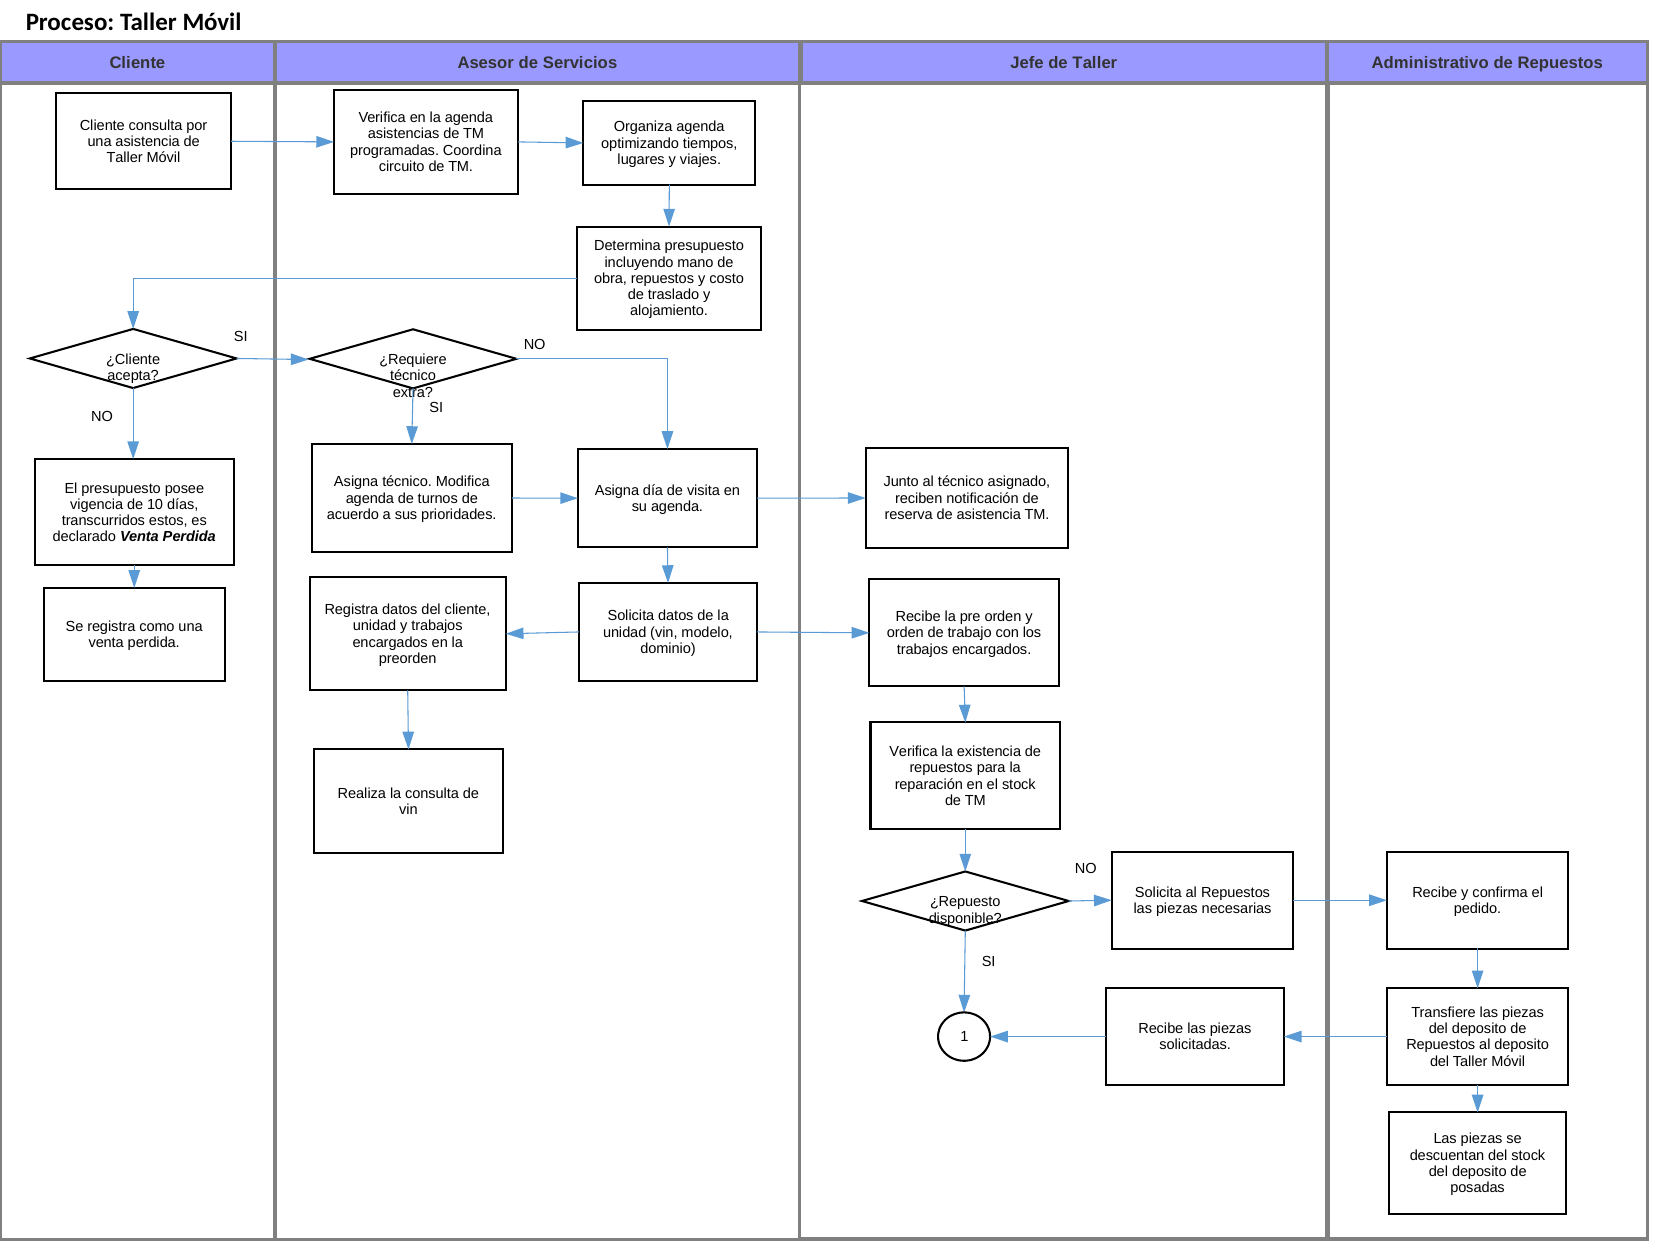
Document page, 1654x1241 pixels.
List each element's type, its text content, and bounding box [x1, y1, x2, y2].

text_box NO [1059, 852, 1113, 895]
text_box Proceso: Taller Móvil [10, 0, 458, 44]
text_box SI [965, 945, 1013, 977]
text_box ¿Requiere técnico extra? [309, 329, 507, 389]
text_box Junto al técnico asignado, reciben notificación de reserva de asistencia TM. [865, 448, 1069, 548]
text_box SI [412, 391, 460, 423]
text_box Determina presupuesto incluyendo mano de obra, repuestos y costo de traslado y alojamiento. [577, 226, 761, 330]
text_box NO [507, 328, 562, 371]
text_box Recibe y confirma el pedido. [1386, 851, 1569, 949]
text_box Asigna día de visita en su agenda. [577, 448, 757, 548]
text_box Registra datos del cliente, unidad y trabajos encargados en la preorden [309, 577, 506, 691]
text_box ¿Cliente acepta? [29, 329, 236, 389]
text_box SI [217, 320, 265, 353]
text_box Se registra como una venta perdida. [43, 587, 225, 681]
text_box Cliente [2, 43, 275, 84]
text_box ¿Repuesto disponible? [861, 871, 1068, 931]
text_box Asesor de Servicios [275, 41, 798, 84]
text_box Verifica la existencia de repuestos para la reparación en el stock de TM [870, 722, 1061, 830]
text_box Jefe de Taller [800, 41, 1328, 84]
text_box Organiza agenda optimizando tiempos, lugares y viajes. [583, 101, 756, 185]
text_box Solicita datos de la unidad (vin, modelo, dominio) [579, 582, 758, 681]
text_box Administrativo de Repuestos [1329, 41, 1648, 84]
text_box Realiza la consulta de vin [313, 749, 503, 854]
text_box Las piezas se descuentan del stock del deposito de posadas [1389, 1112, 1567, 1214]
text_box 1 [938, 1012, 991, 1061]
text_box Solicita al Repuestos las piezas necesarias [1111, 851, 1294, 949]
text_box Asigna técnico. Modifica agenda de turnos de acuerdo a sus prioridades. [311, 443, 512, 553]
text_box El presupuesto posee vigencia de 10 días, transcurridos estos, es declarado Venta Perdida [35, 459, 234, 566]
text_box Transfiere las piezas del deposito de Repuestos al deposito del Taller Móvil [1386, 988, 1569, 1085]
text_box NO [75, 400, 129, 442]
text_box Verifica en la agenda asistencias de TM programadas. Coordina circuito de TM. [333, 90, 518, 194]
text_box Cliente consulta por una asistencia de Taller Móvil [56, 93, 232, 190]
text_box Recibe la pre orden y orden de trabajo con los trabajos encargados. [869, 579, 1059, 687]
text_box Recibe las piezas solicitadas. [1106, 988, 1284, 1085]
